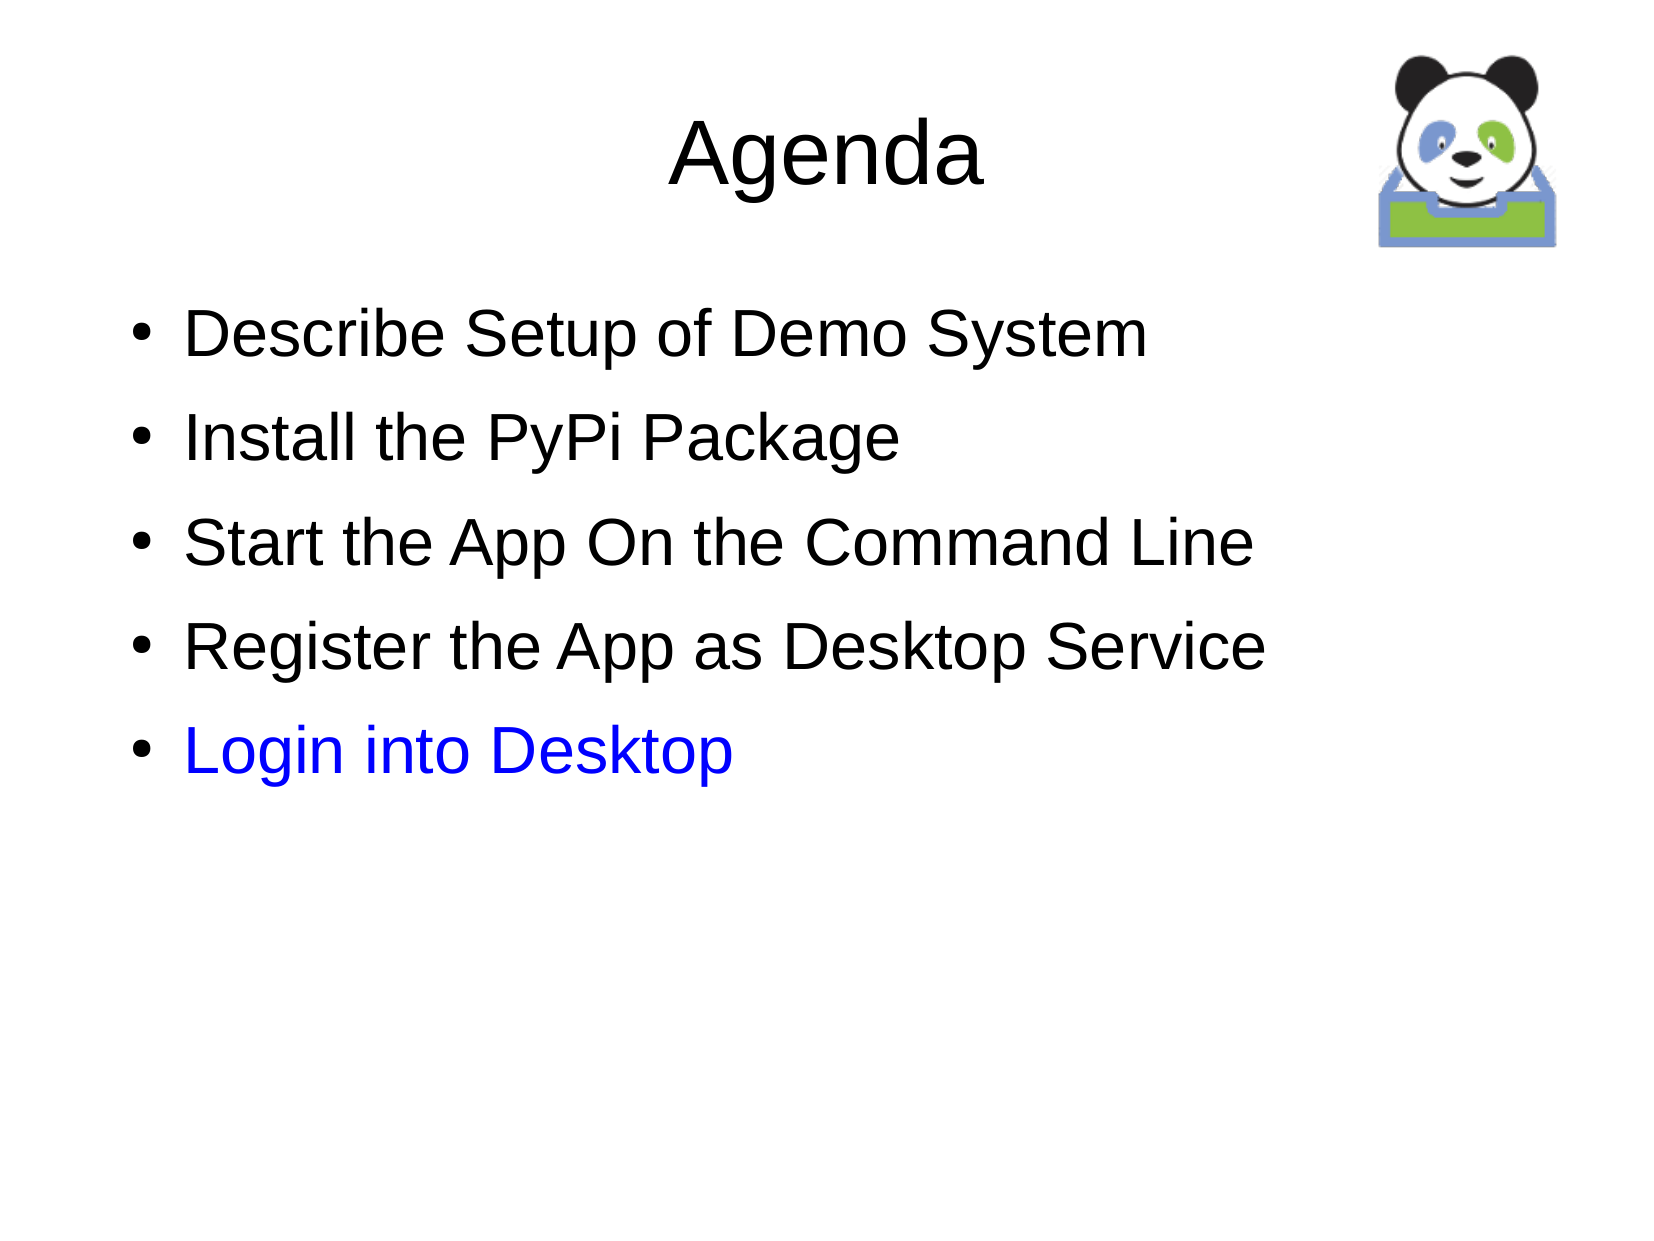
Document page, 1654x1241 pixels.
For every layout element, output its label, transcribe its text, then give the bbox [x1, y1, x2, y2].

list Describe Setup of Demo System Install the PyPi Package Start the App On the Command Line Register the App as Desktop Service Login into Desktop [82, 296, 1571, 1016]
title Agenda [82, 49, 1571, 257]
